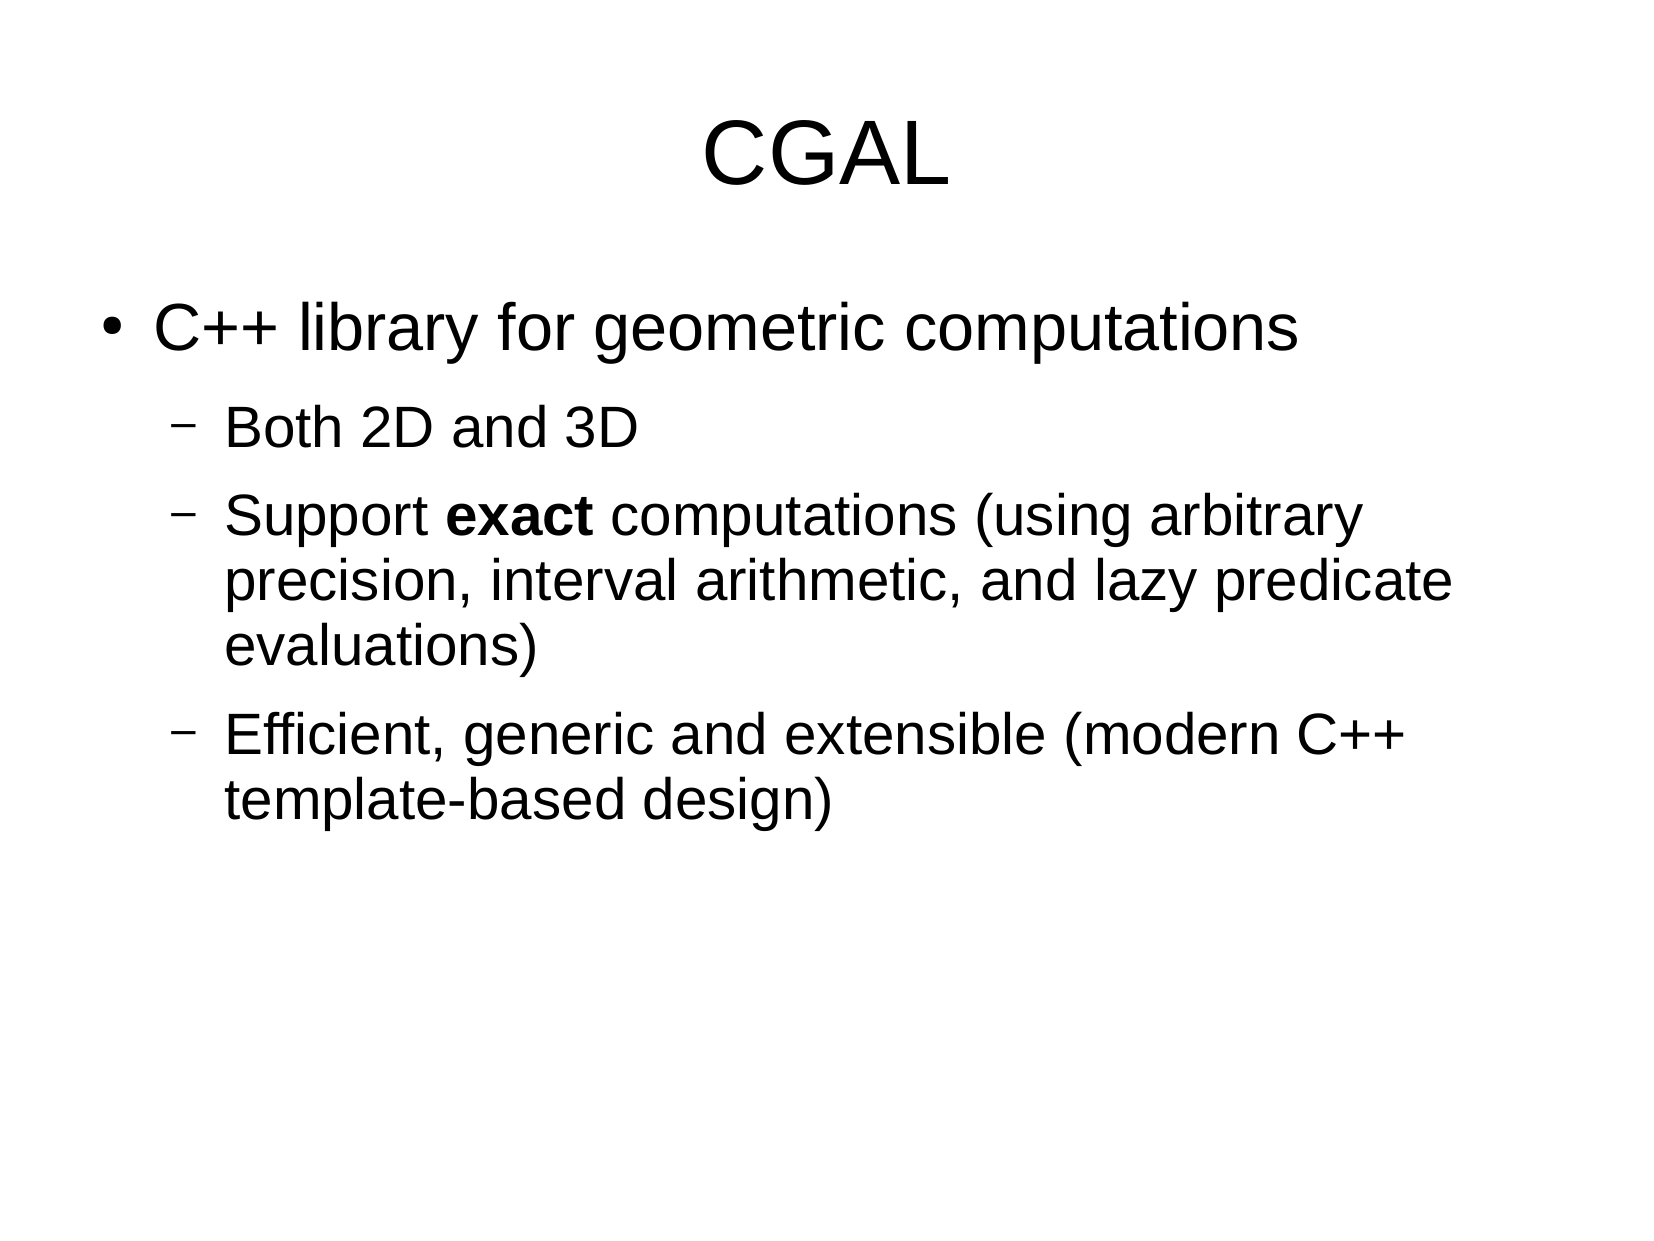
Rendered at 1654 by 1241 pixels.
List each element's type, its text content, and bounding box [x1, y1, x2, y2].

title CGAL [82, 49, 1571, 257]
list C++ library for geometric computations Both 2D and 3D Support exact computations (using arbitrary precision, interval arithmetic, and lazy predicate evaluations) Efficient, generic and extensible (modern C++ template-based design) [82, 290, 1538, 1010]
